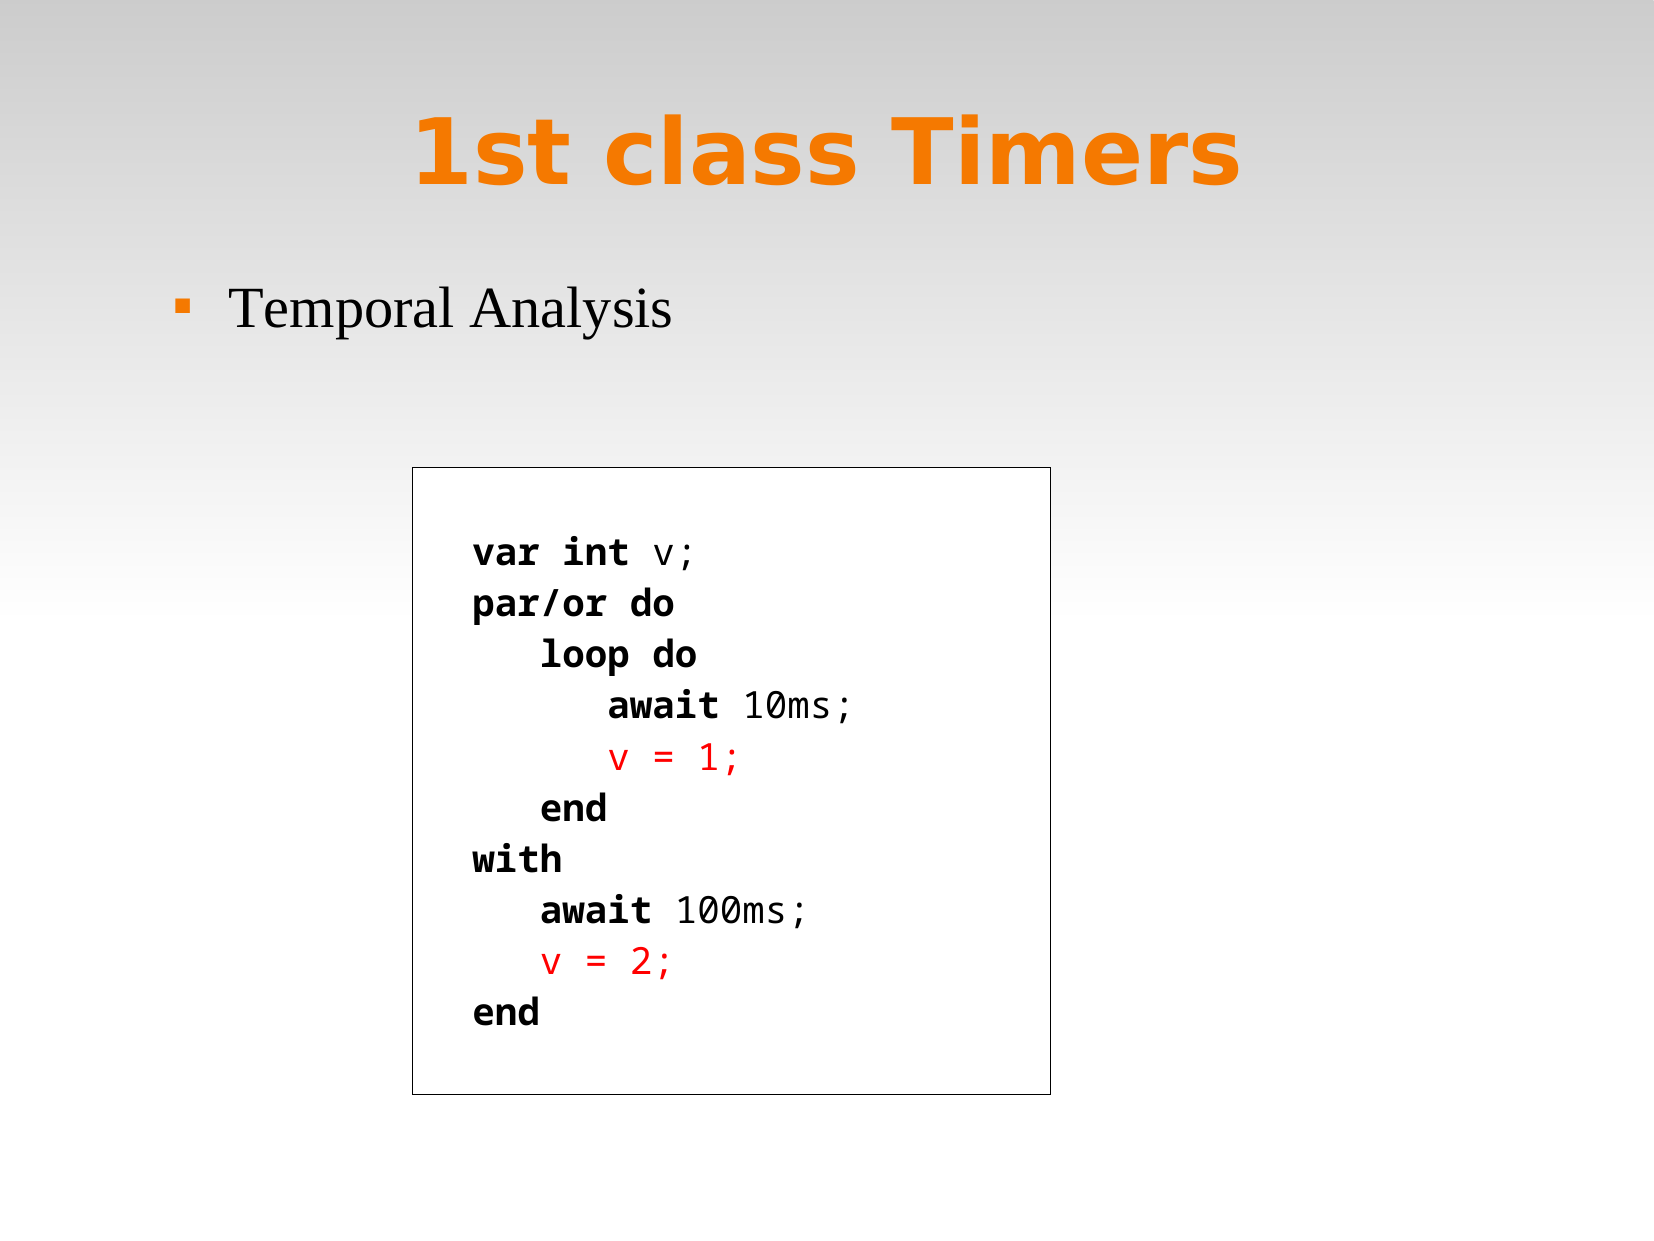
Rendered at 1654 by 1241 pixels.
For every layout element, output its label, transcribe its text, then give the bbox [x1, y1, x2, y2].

text_box var int v; par/or do loop do await 10ms; v = 1; end with await 100ms; v = 2; end [412, 467, 1051, 1015]
list Temporal Analysis [86, 275, 1575, 365]
title 1st class Timers [82, 49, 1571, 257]
